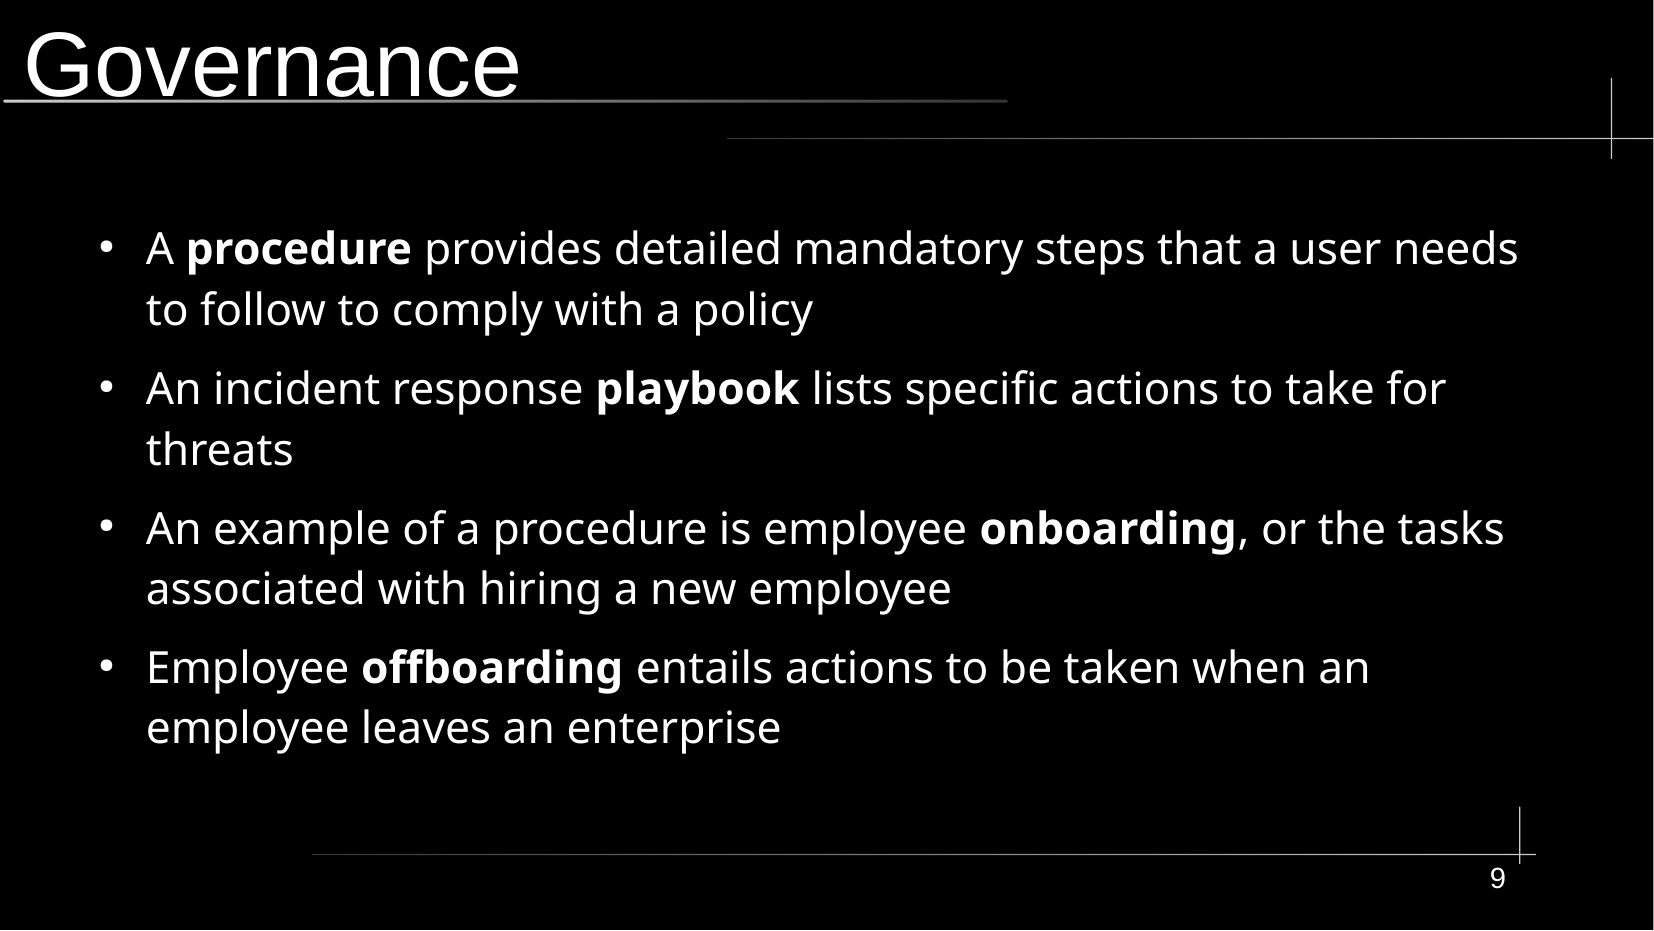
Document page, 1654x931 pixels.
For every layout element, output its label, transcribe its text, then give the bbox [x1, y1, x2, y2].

title Governance [23, 11, 1589, 119]
list A procedure provides detailed mandatory steps that a user needs to follow to comply with a policy An incident response playbook lists specific actions to take for threats An example of a procedure is employee onboarding, or the tasks associated with hiring a new employee Employee offboarding entails actions to be taken when an employee leaves an enterprise [82, 217, 1571, 758]
